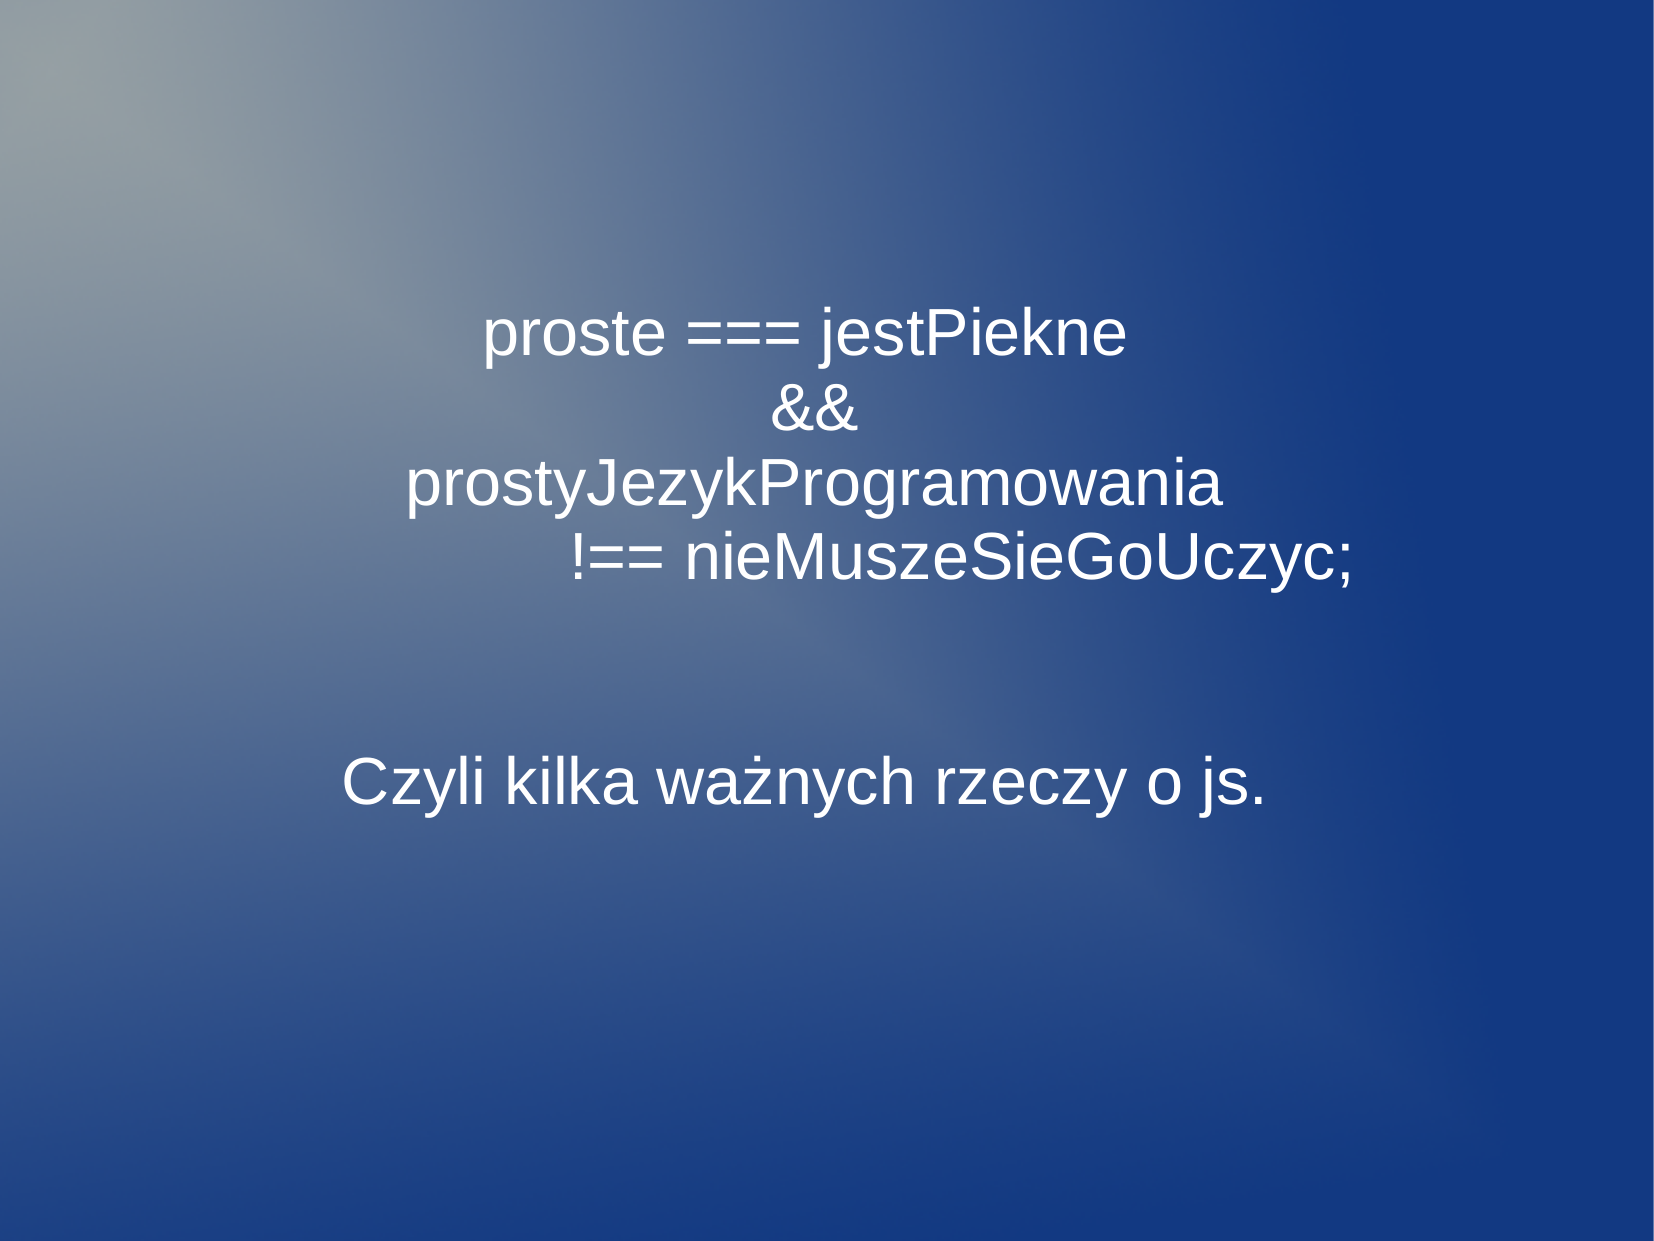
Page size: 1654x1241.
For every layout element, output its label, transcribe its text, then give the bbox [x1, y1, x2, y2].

subtitle proste === jestPiekne && prostyJezykProgramowania !== nieMuszeSieGoUczyc; Czyli kilka ważnych rzeczy o js. [70, 27, 1559, 1087]
picture [0, 0, 1654, 1241]
